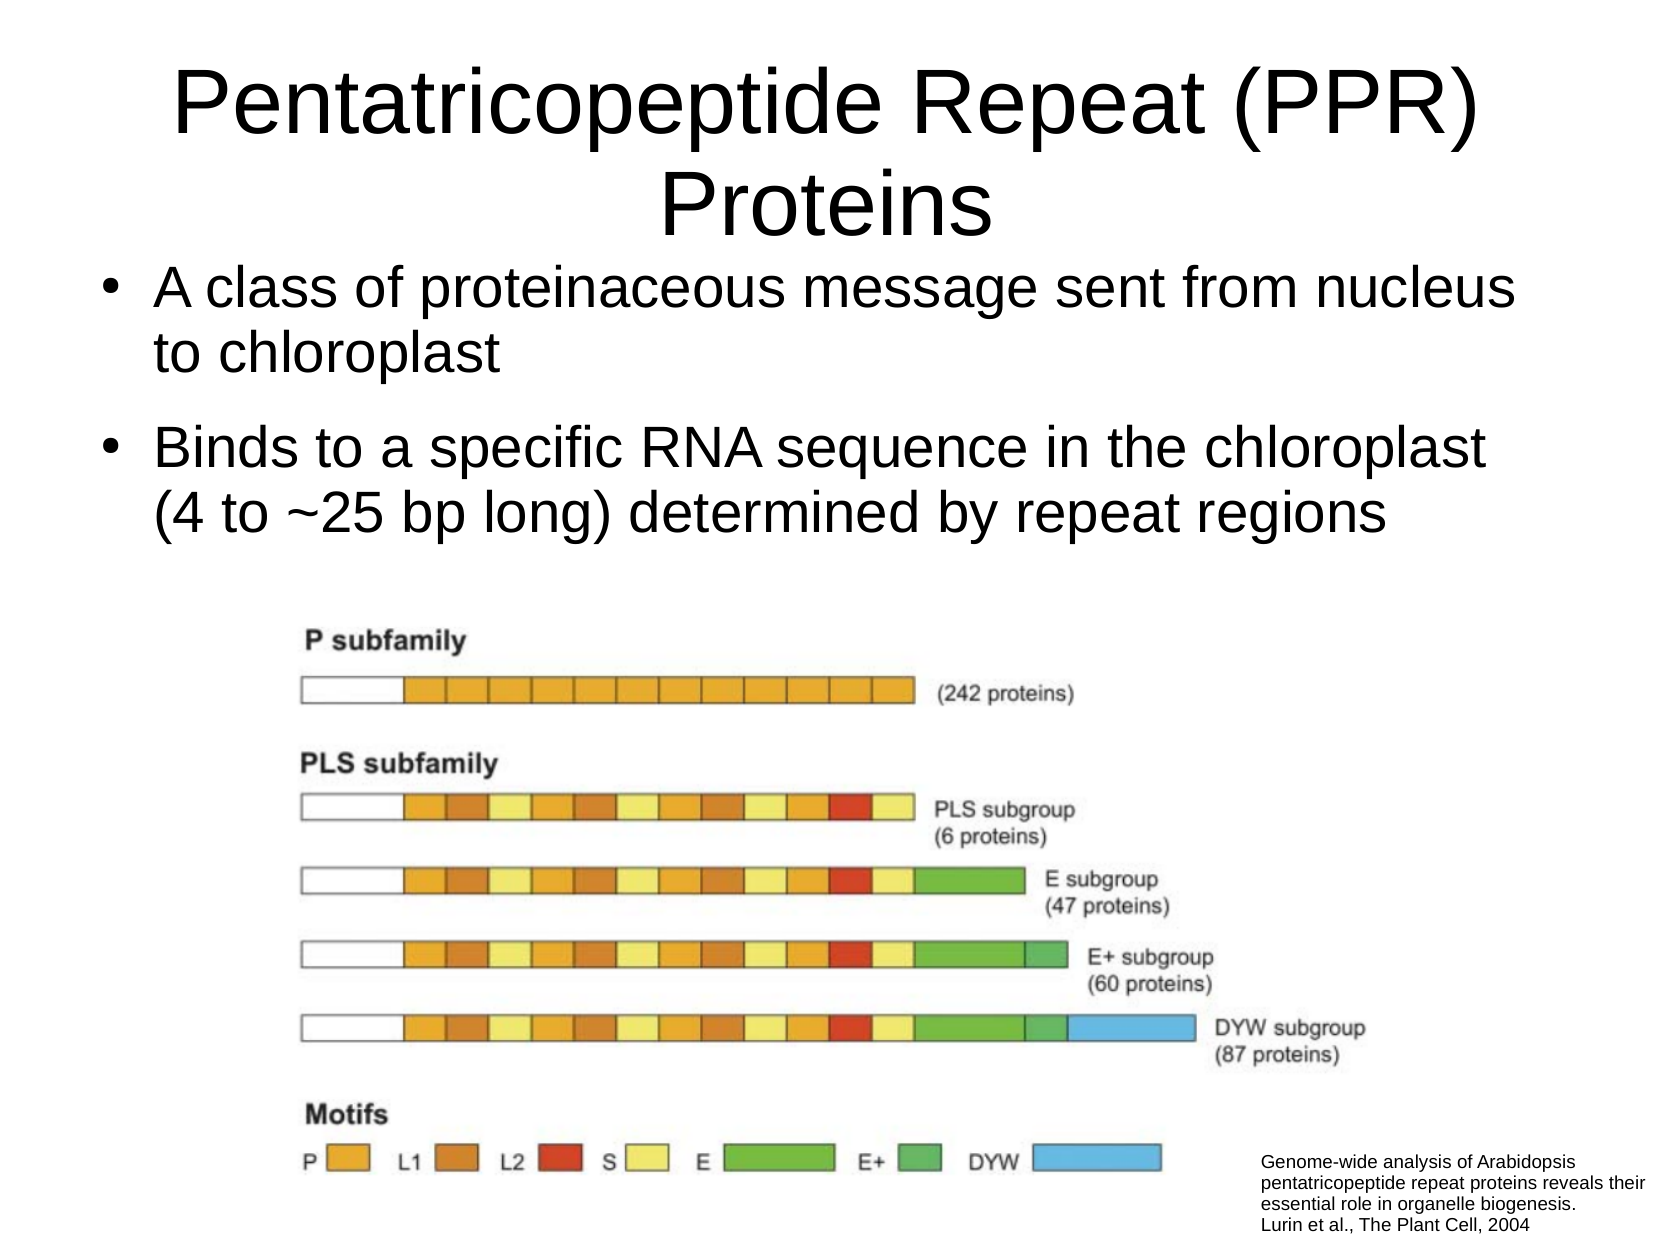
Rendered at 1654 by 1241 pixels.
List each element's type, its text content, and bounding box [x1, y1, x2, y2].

list A class of proteinaceous message sent from nucleus to chloroplast Binds to a specific RNA sequence in the chloroplast (4 to ~25 bp long) determined by repeat regions [82, 254, 1538, 974]
picture [230, 607, 1424, 1206]
text_box Genome-wide analysis of Arabidopsis pentatricopeptide repeat proteins reveals their essential role in organelle biogenesis. Lurin et al., The Plant Cell, 2004 [1246, 1144, 1654, 1241]
title Pentatricopeptide Repeat (PPR) Proteins [82, 49, 1571, 257]
